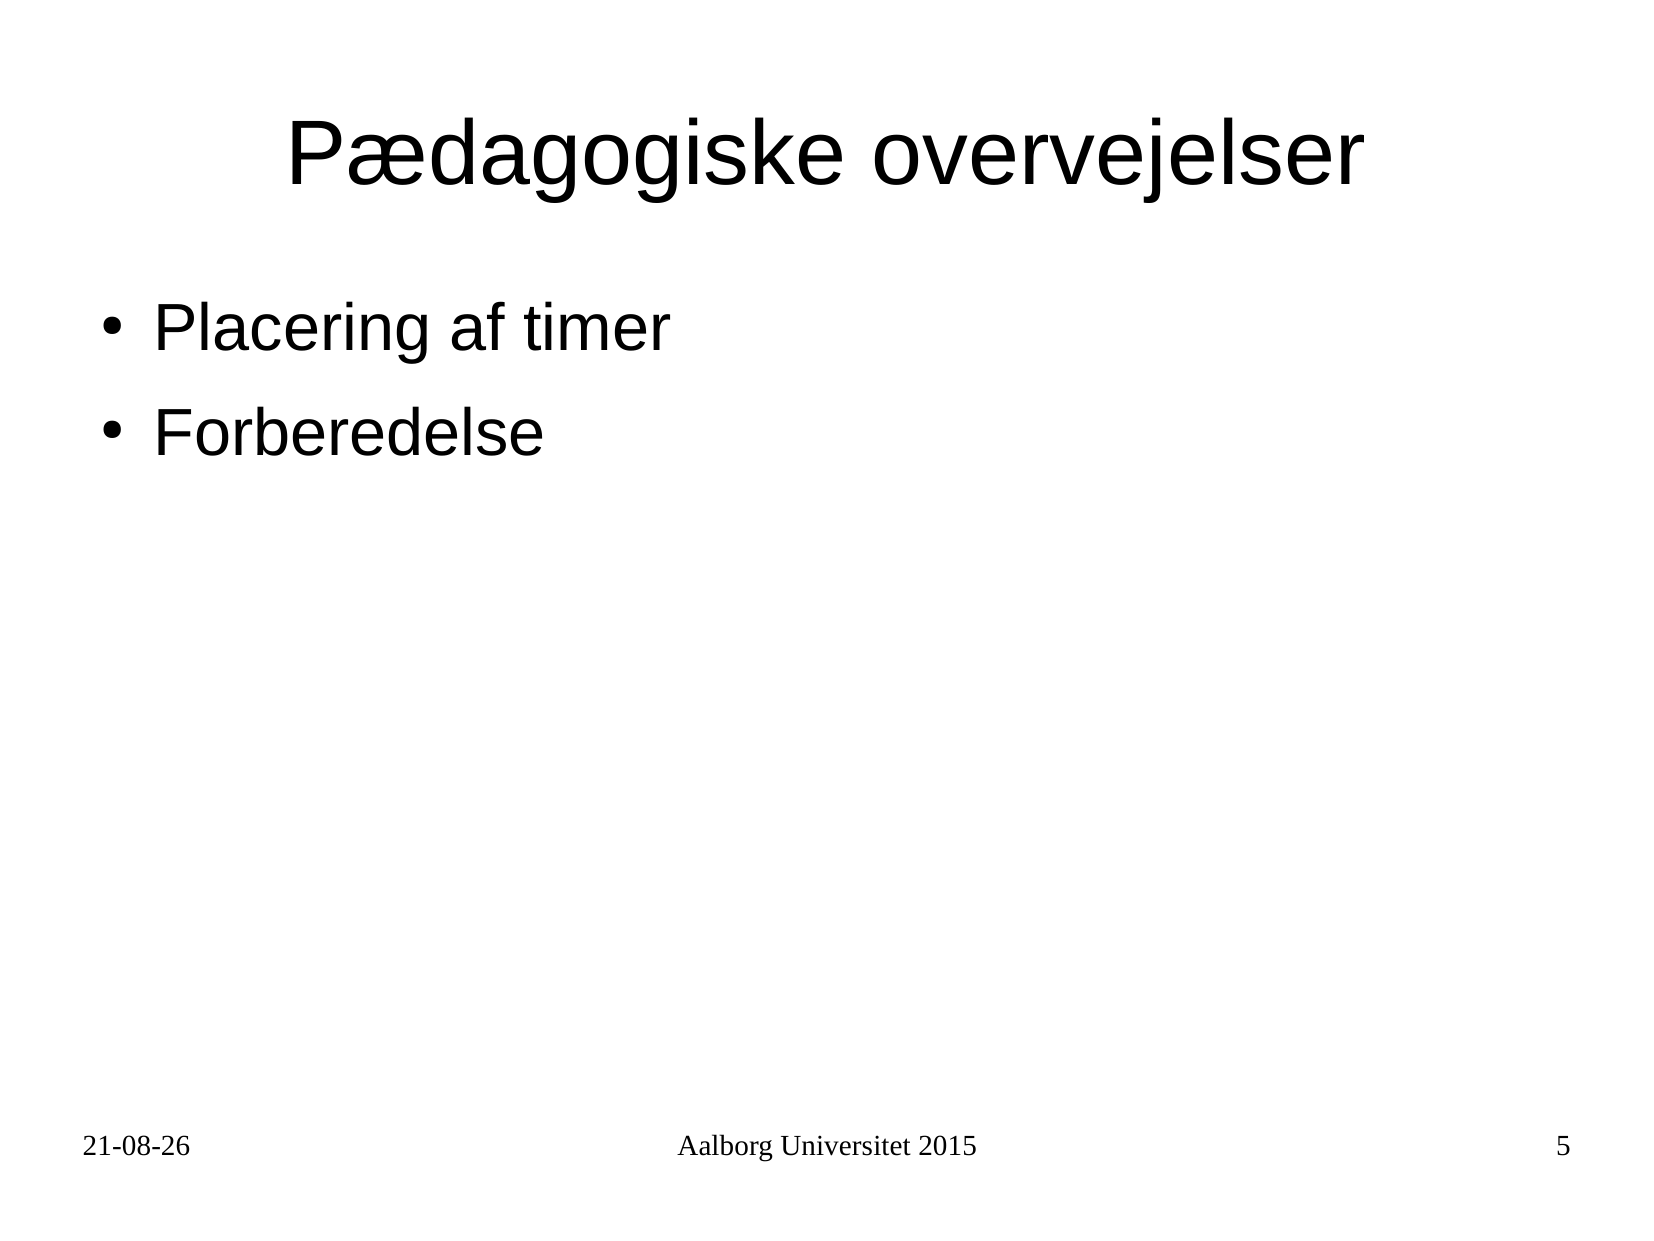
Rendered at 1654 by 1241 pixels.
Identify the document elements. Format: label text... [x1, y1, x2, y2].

title Pædagogiske overvejelser [82, 49, 1571, 257]
list Placering af timer Forberedelse [82, 290, 1571, 1010]
